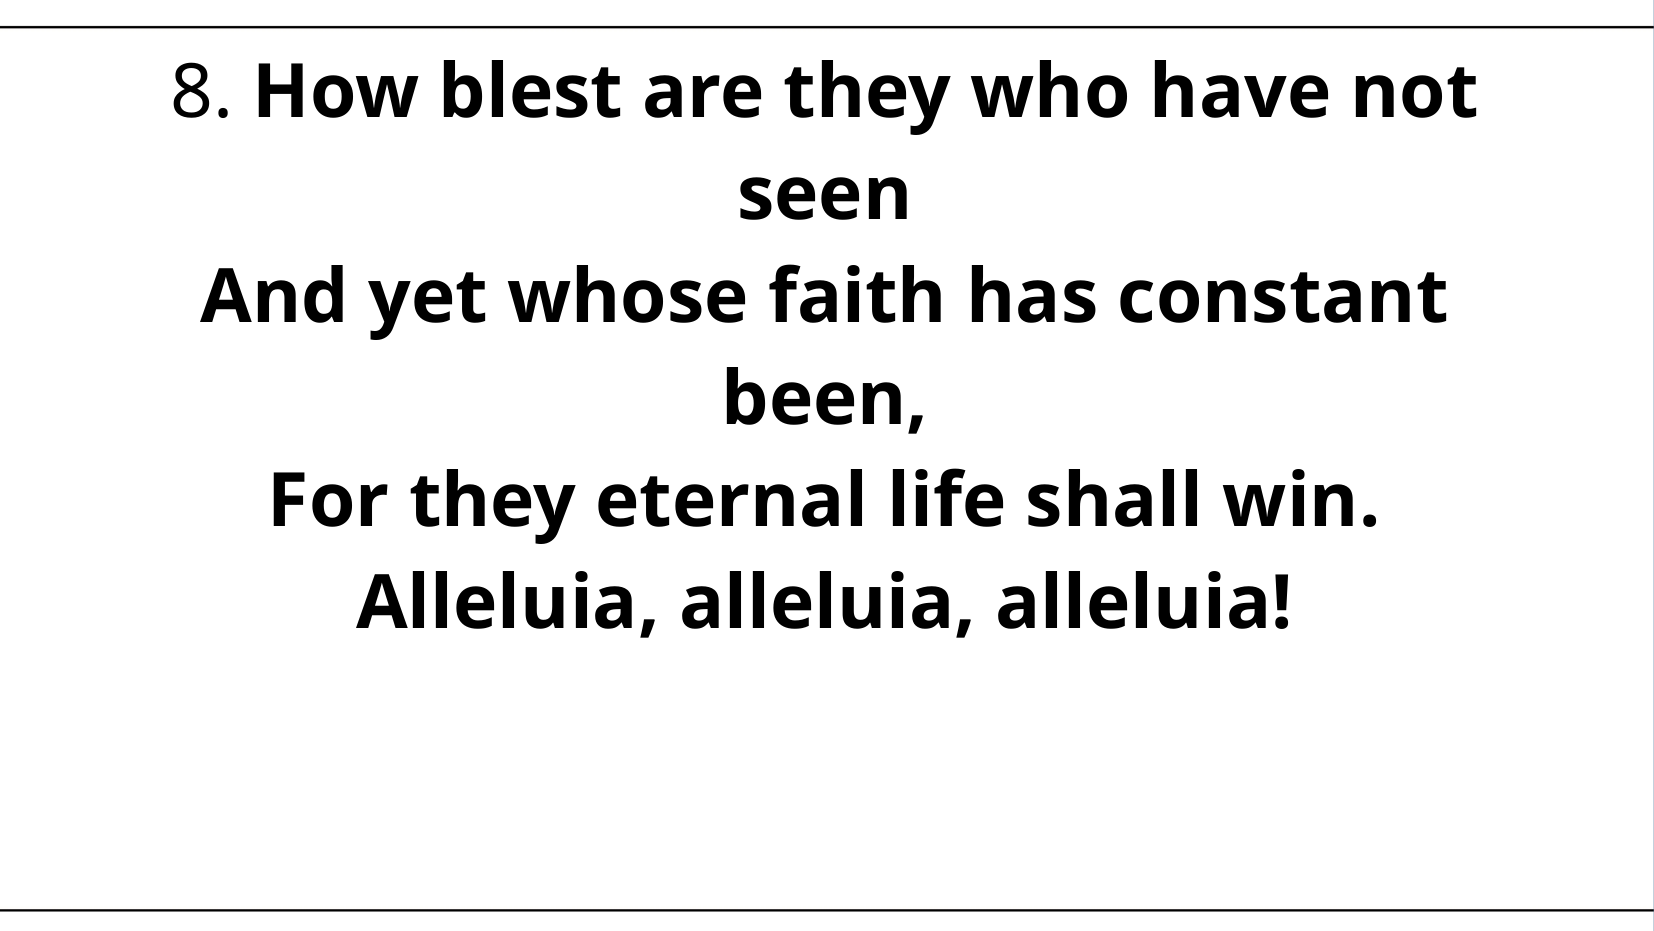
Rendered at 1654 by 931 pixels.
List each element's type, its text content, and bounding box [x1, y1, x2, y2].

text_box 8. How blest are they who have not seen And yet whose faith has constant been, For they eternal life shall win. Alleluia, alleluia, alleluia! [75, 30, 1576, 445]
picture [0, 0, 1654, 931]
